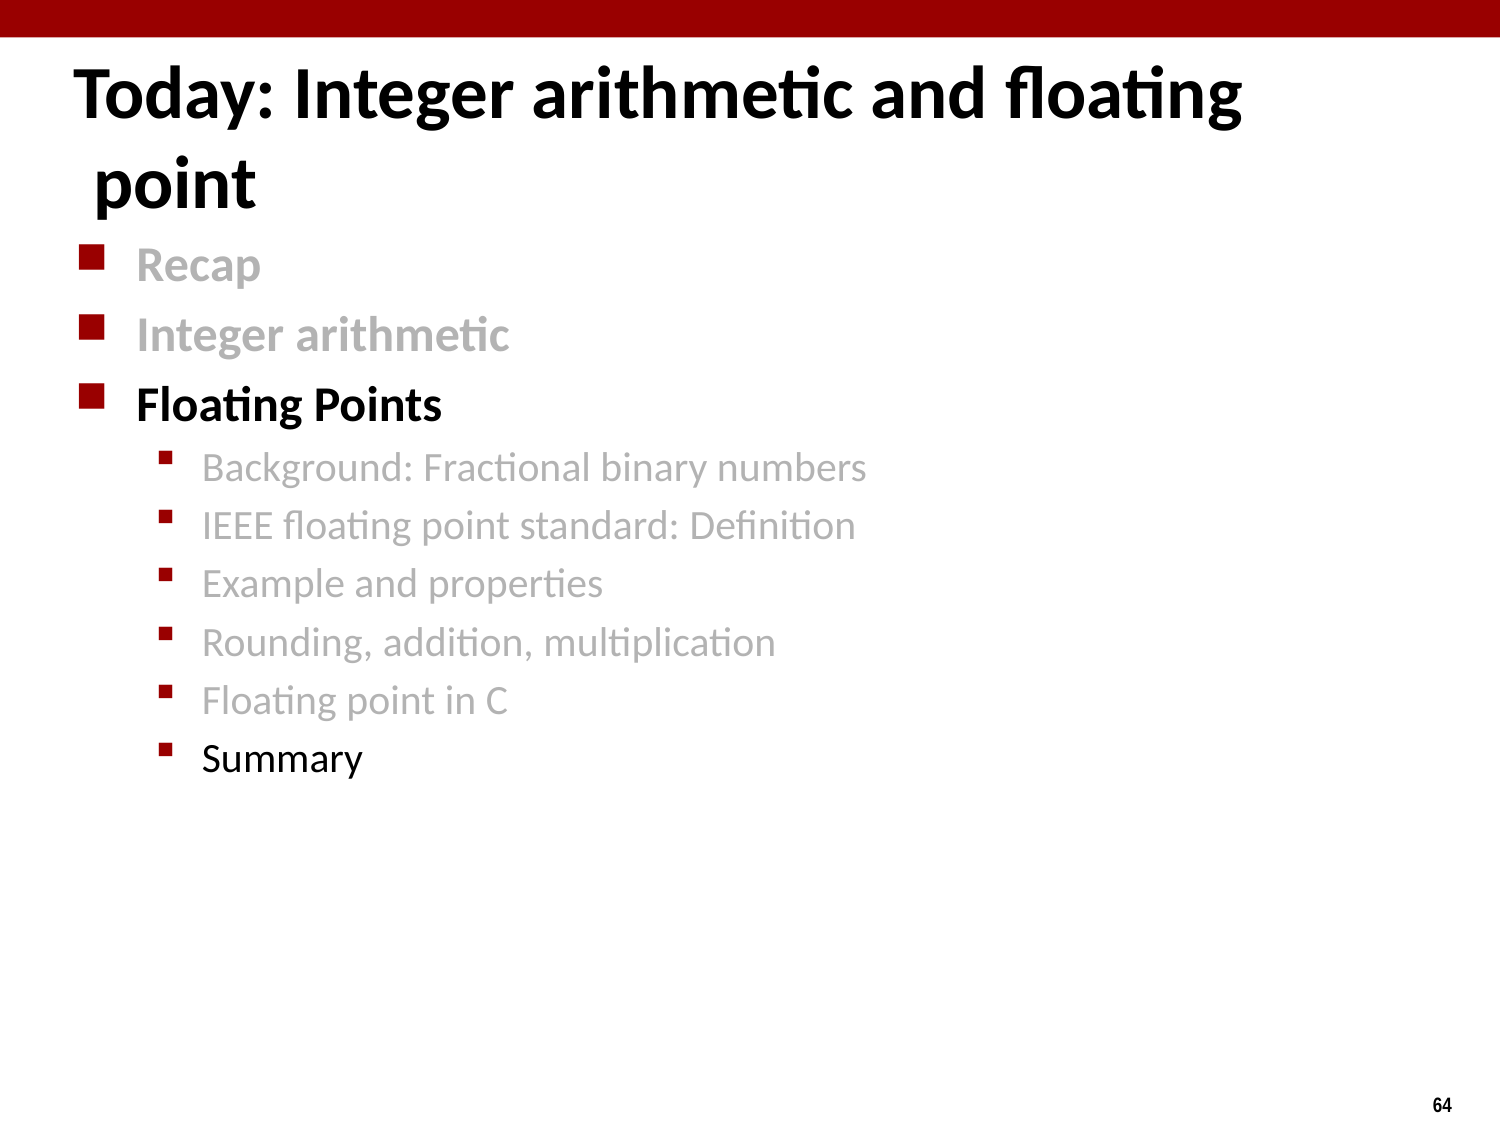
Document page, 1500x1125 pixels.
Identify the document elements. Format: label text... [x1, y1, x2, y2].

list Recap Integer arithmetic Floating Points Background: Fractional binary numbers IEEE floating point standard: Definition Example and properties Rounding, addition, multiplication Floating point in C Summary [65, 223, 1361, 1040]
title Today: Integer arithmetic and floating point [58, 71, 1304, 197]
